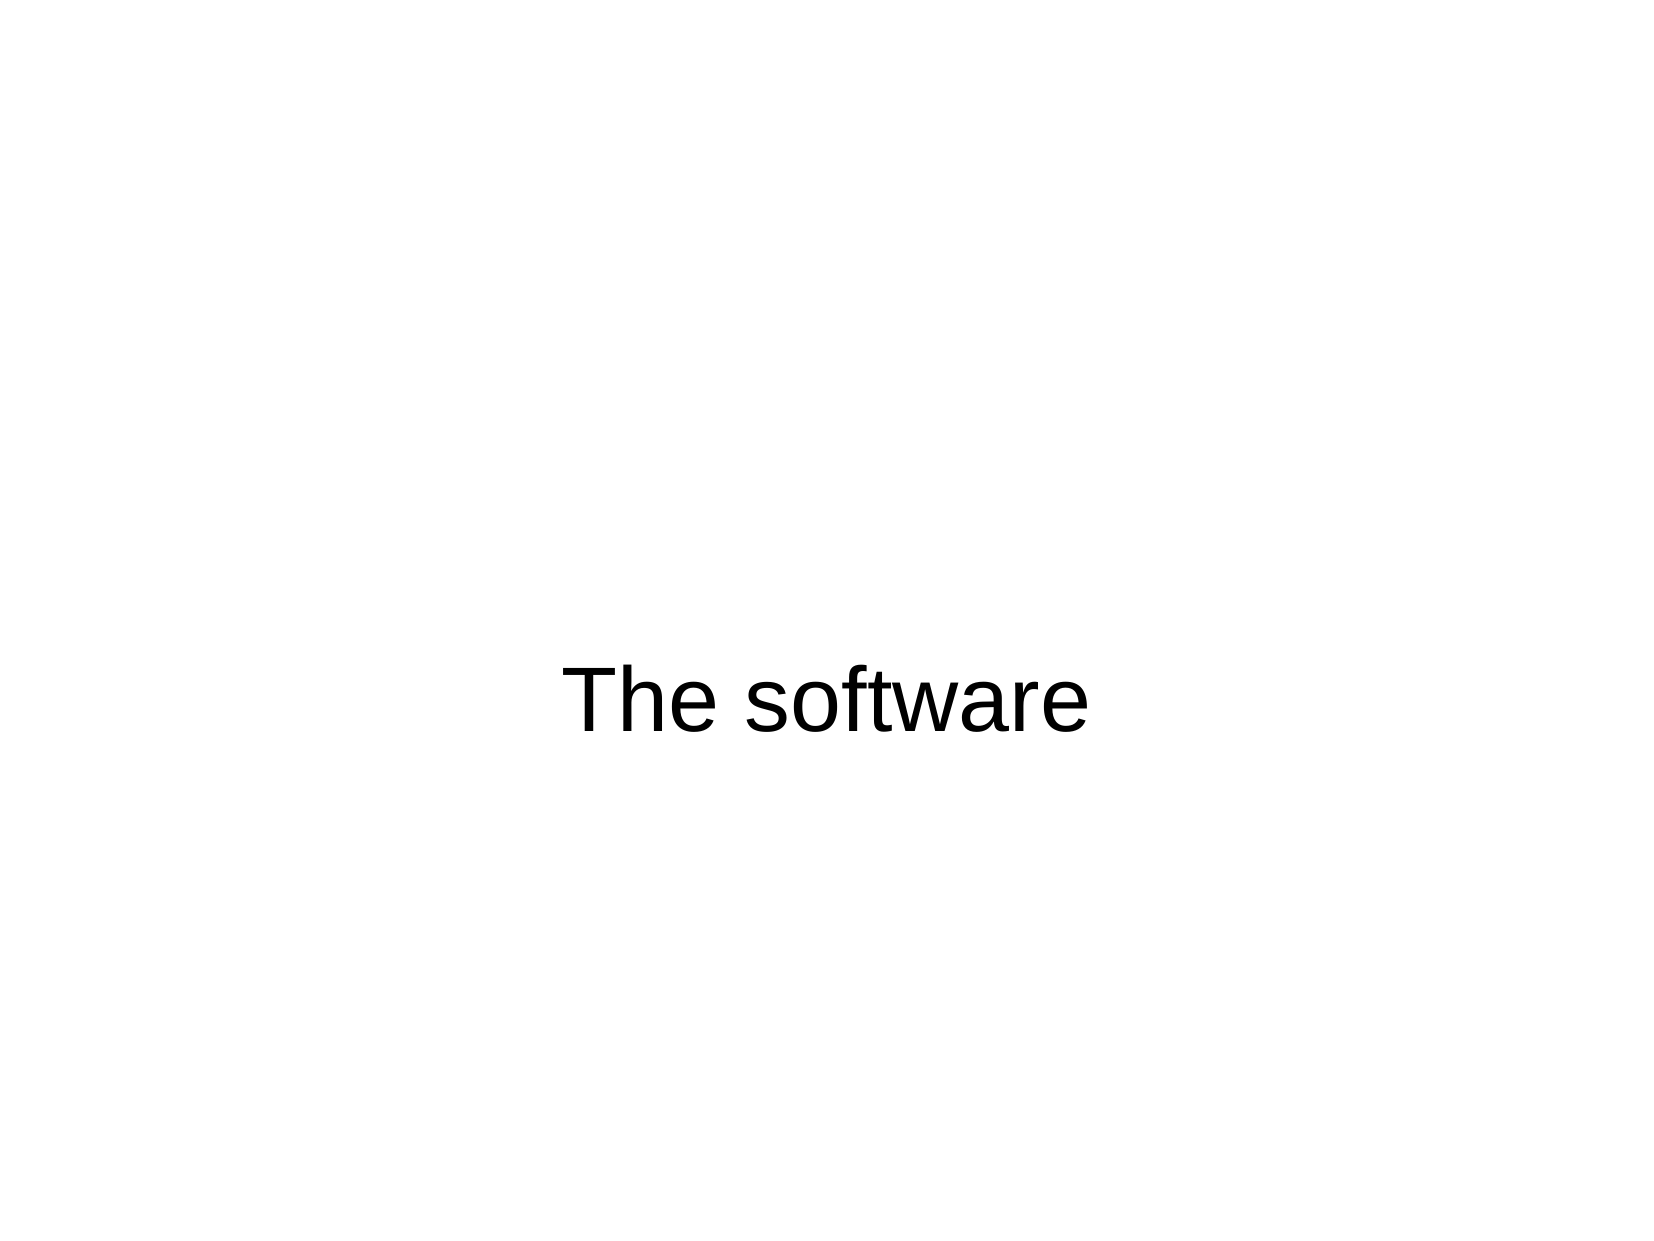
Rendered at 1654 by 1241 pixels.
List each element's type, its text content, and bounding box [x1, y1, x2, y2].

subtitle The software [82, 290, 1571, 1109]
